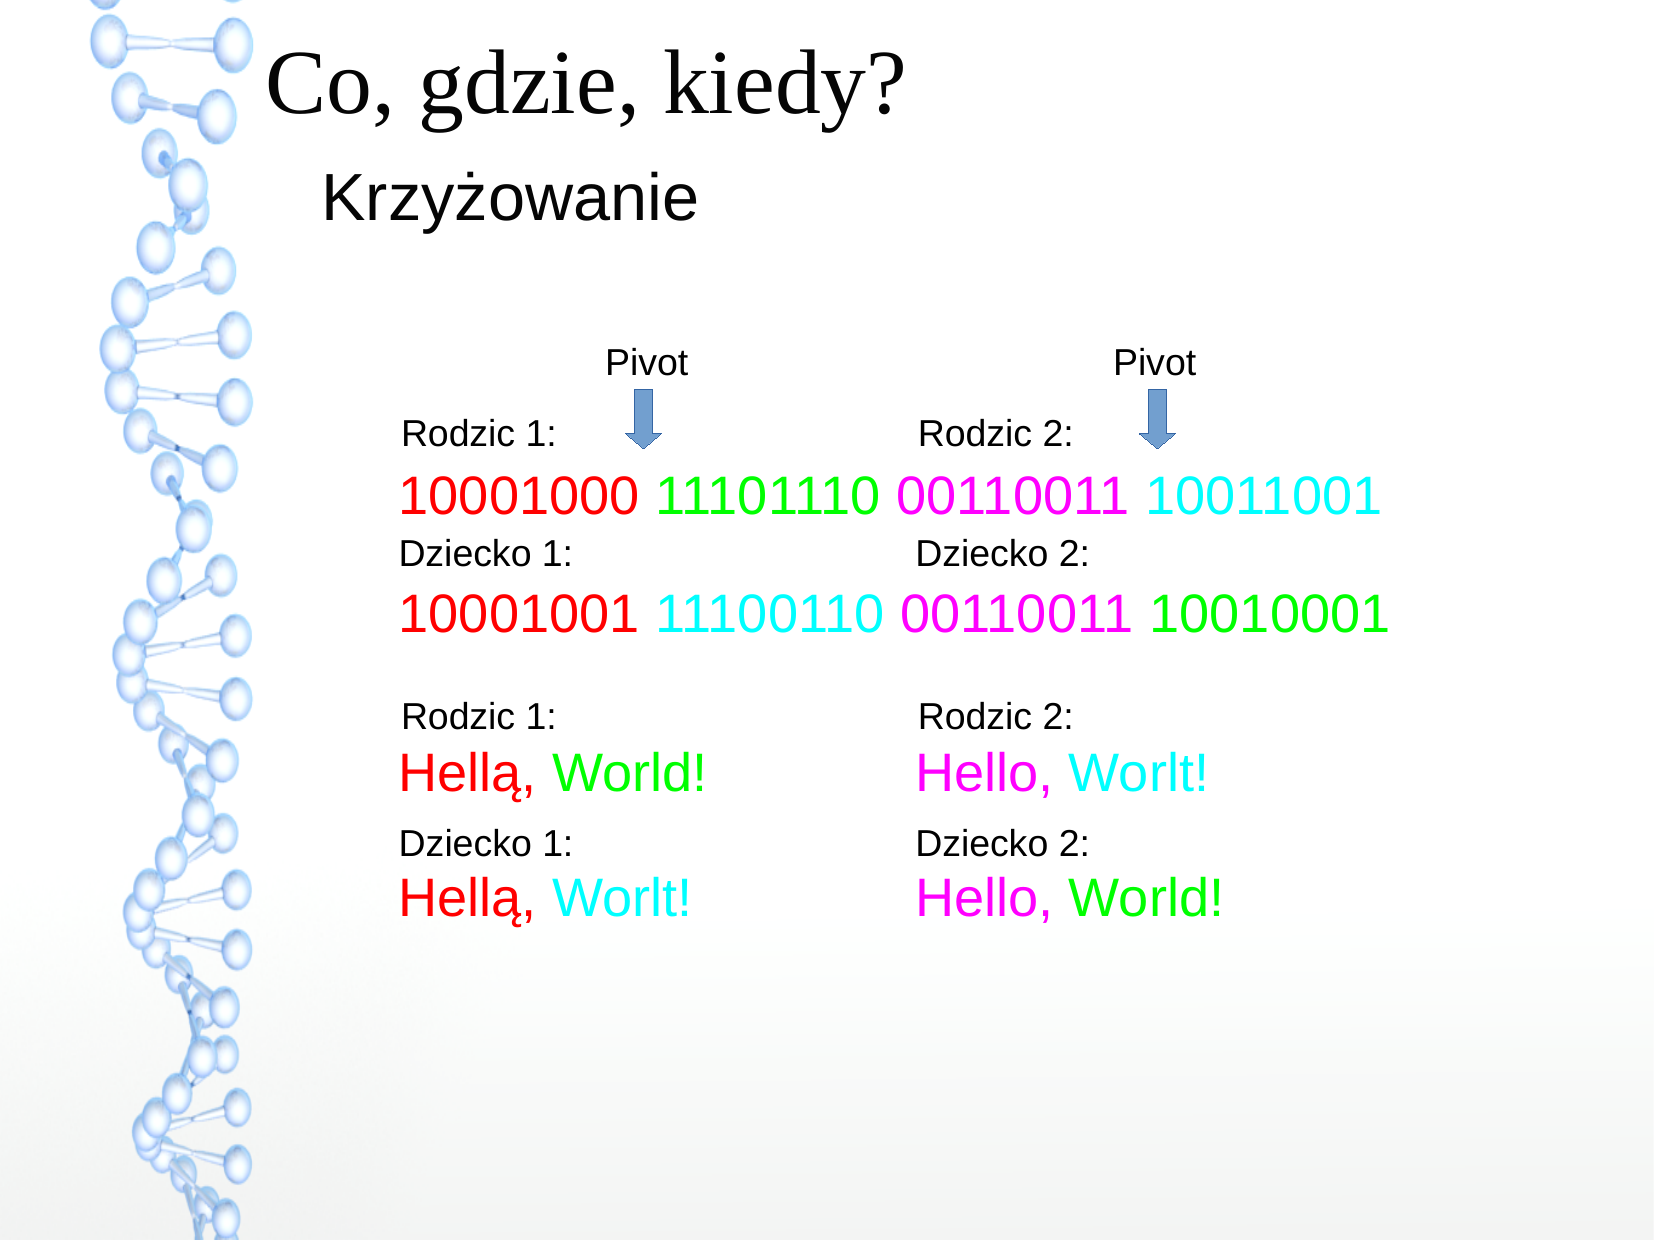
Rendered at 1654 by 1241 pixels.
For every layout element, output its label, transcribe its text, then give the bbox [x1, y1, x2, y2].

text_box Krzyżowanie [247, 153, 1577, 244]
text_box Pivot [590, 330, 704, 388]
text_box Dziecko 1: Dziecko 2: [383, 521, 1105, 579]
text_box 10001001 11100110 00110011 10010001 [324, 578, 1441, 721]
text_box [625, 389, 662, 449]
text_box [1139, 389, 1176, 449]
text_box 10001000 11101110 00110011 10011001 [324, 460, 1441, 578]
text_box Hellą, World! Hello, Worlt! [324, 736, 1441, 862]
text_box Co, gdzie, kiedy? [265, 11, 1595, 142]
text_box Rodzic 1: Rodzic 2: [386, 684, 1089, 742]
text_box Dziecko 1: Dziecko 2: [383, 811, 1105, 868]
text_box Hellą, Worlt! Hello, World! [324, 862, 1441, 1005]
picture [0, 0, 1654, 1240]
text_box Pivot [1098, 330, 1212, 388]
text_box Rodzic 1: Rodzic 2: [386, 401, 1089, 459]
